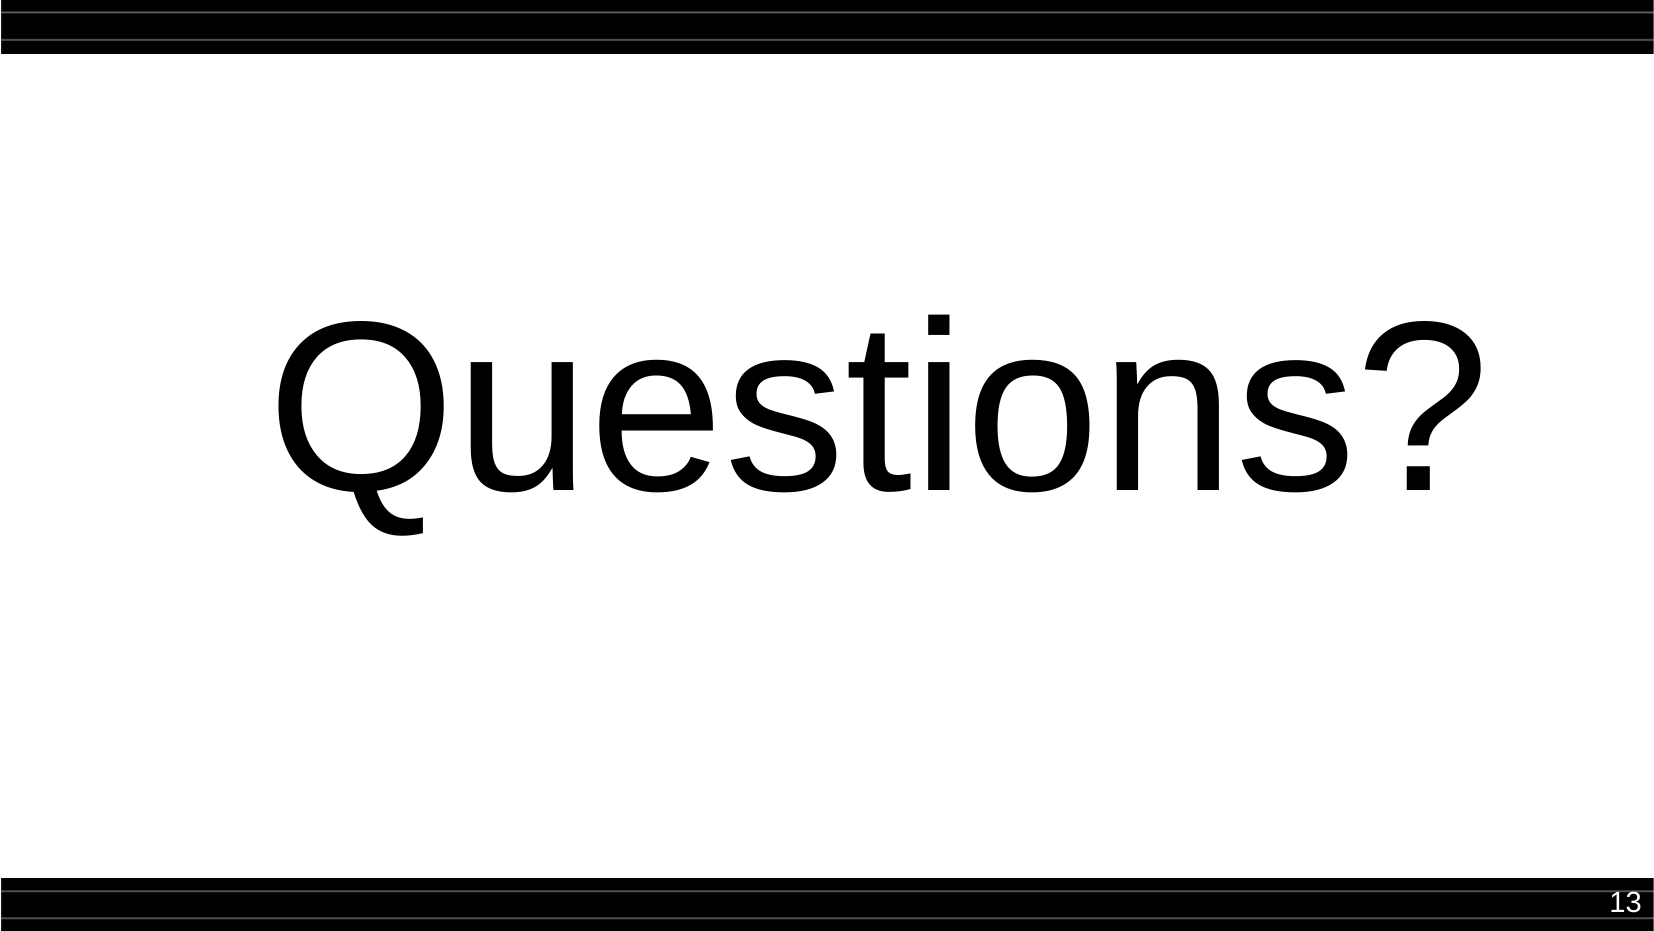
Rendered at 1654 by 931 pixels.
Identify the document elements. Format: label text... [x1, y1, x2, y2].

list Questions? [0, 271, 1654, 758]
picture [1, 0, 1654, 54]
picture [1, 878, 1654, 931]
